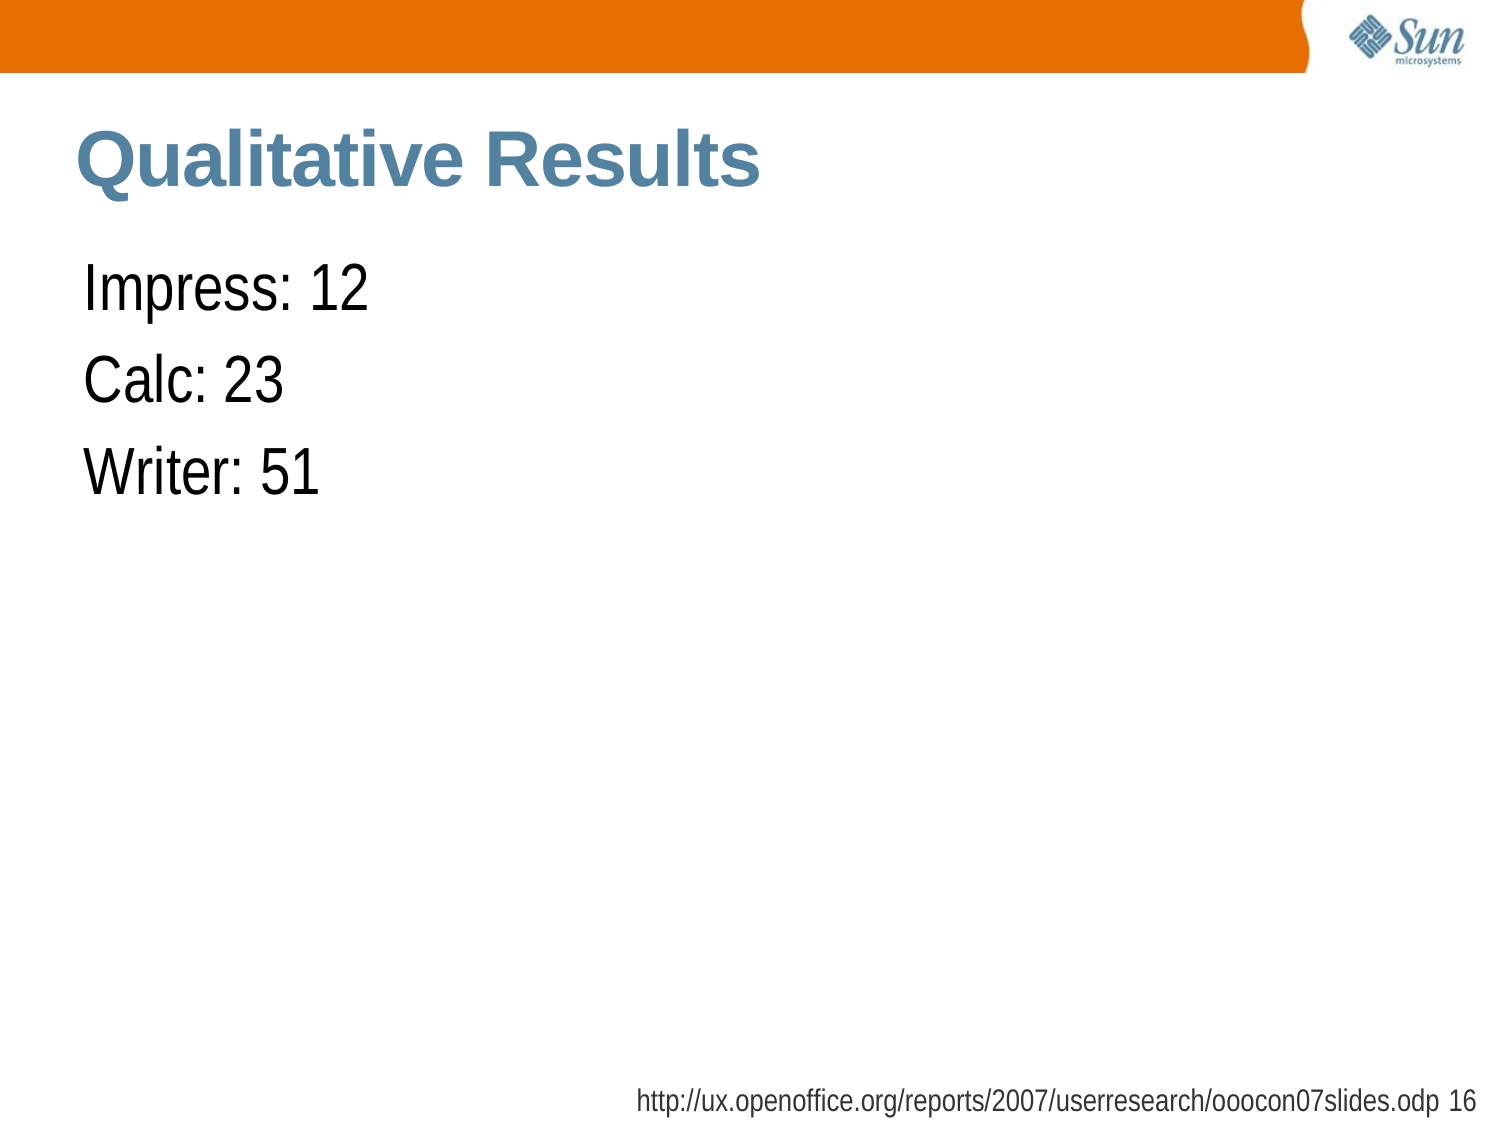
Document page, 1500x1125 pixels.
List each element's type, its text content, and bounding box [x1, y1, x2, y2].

picture [0, 0, 1500, 73]
list Impress: 12 Calc: 23 Writer: 51 [64, 258, 1401, 1062]
title Qualitative Results [75, 123, 1437, 227]
